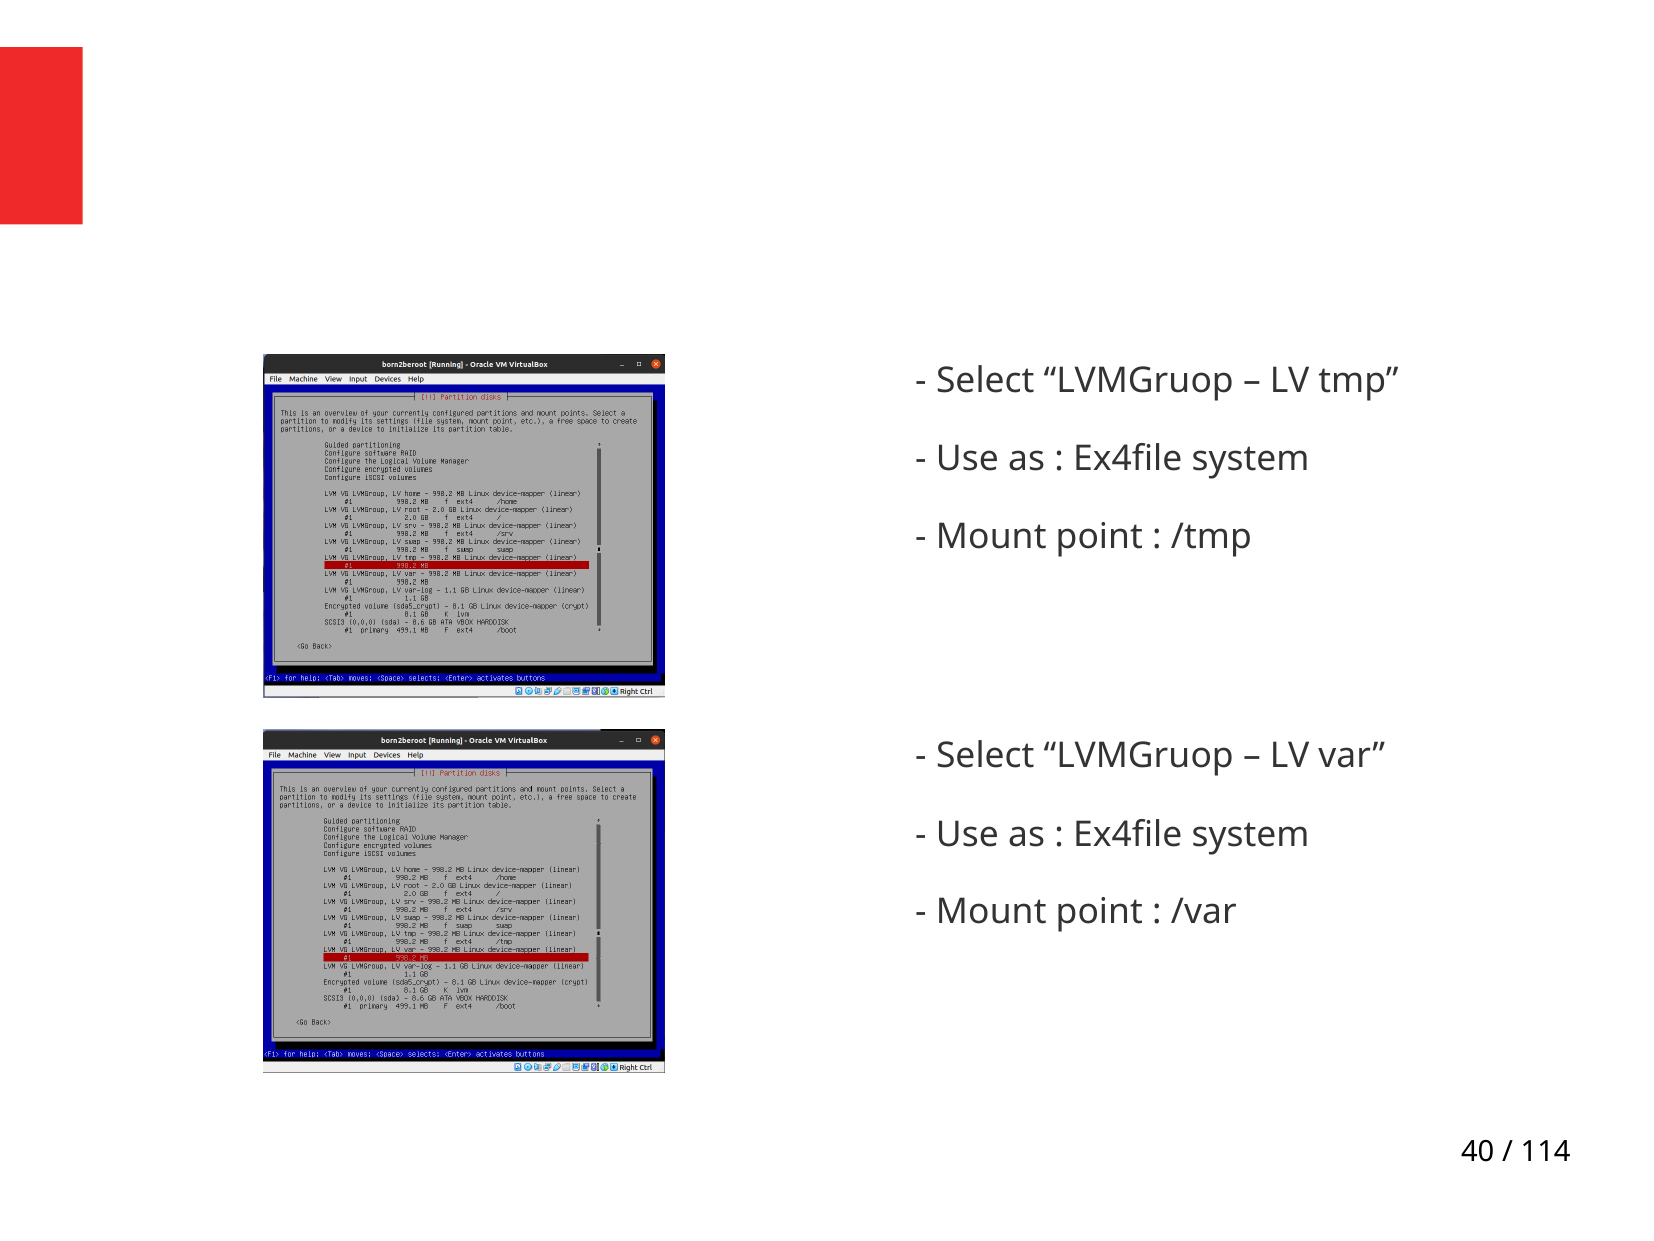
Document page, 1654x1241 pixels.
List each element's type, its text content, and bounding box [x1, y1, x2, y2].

list - Select “LVMGruop – LV var” - Use as : Ex4file system - Mount point : /var [844, 730, 1536, 1074]
picture [263, 729, 665, 1074]
picture [263, 354, 665, 698]
list - Select “LVMGruop – LV tmp” - Use as : Ex4file system - Mount point : /tmp [844, 354, 1536, 698]
